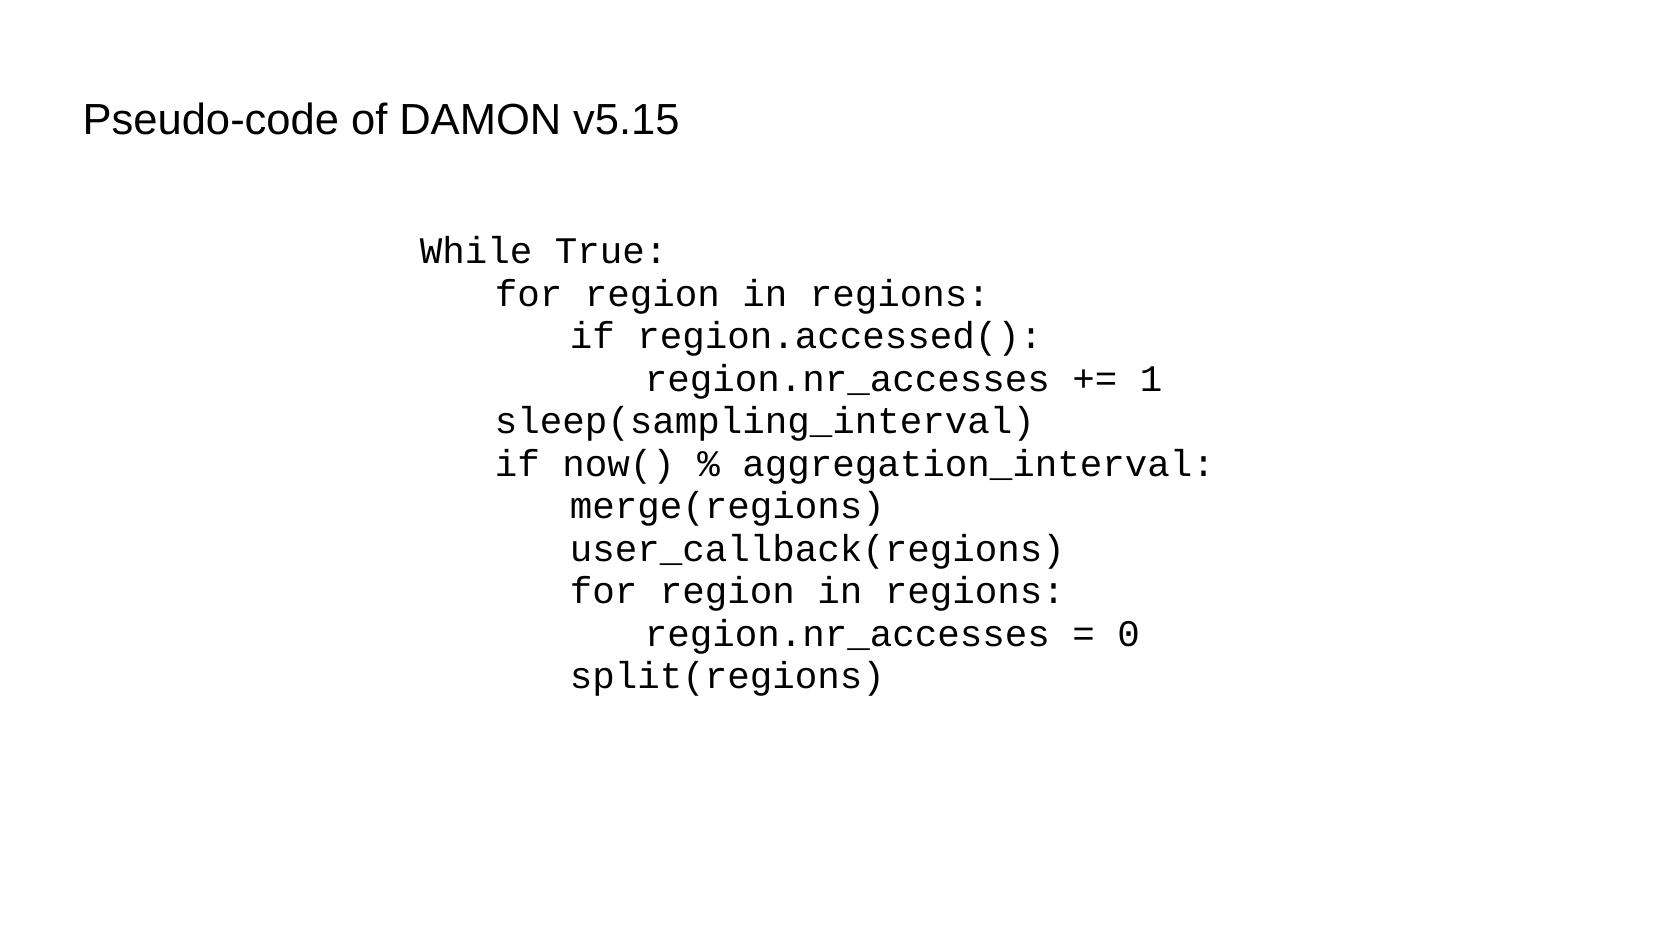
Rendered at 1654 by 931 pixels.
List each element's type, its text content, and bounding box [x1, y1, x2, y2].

title Pseudo-code of DAMON v5.15 [82, 81, 1571, 157]
text_box While True: for region in regions: if region.accessed(): region.nr_accesses += 1 sleep(sampling_interval) if now() % aggregation_interval: merge(regions) user_callback(regions) for region in regions: region.nr_accesses = 0 split(regions) [405, 225, 1291, 811]
